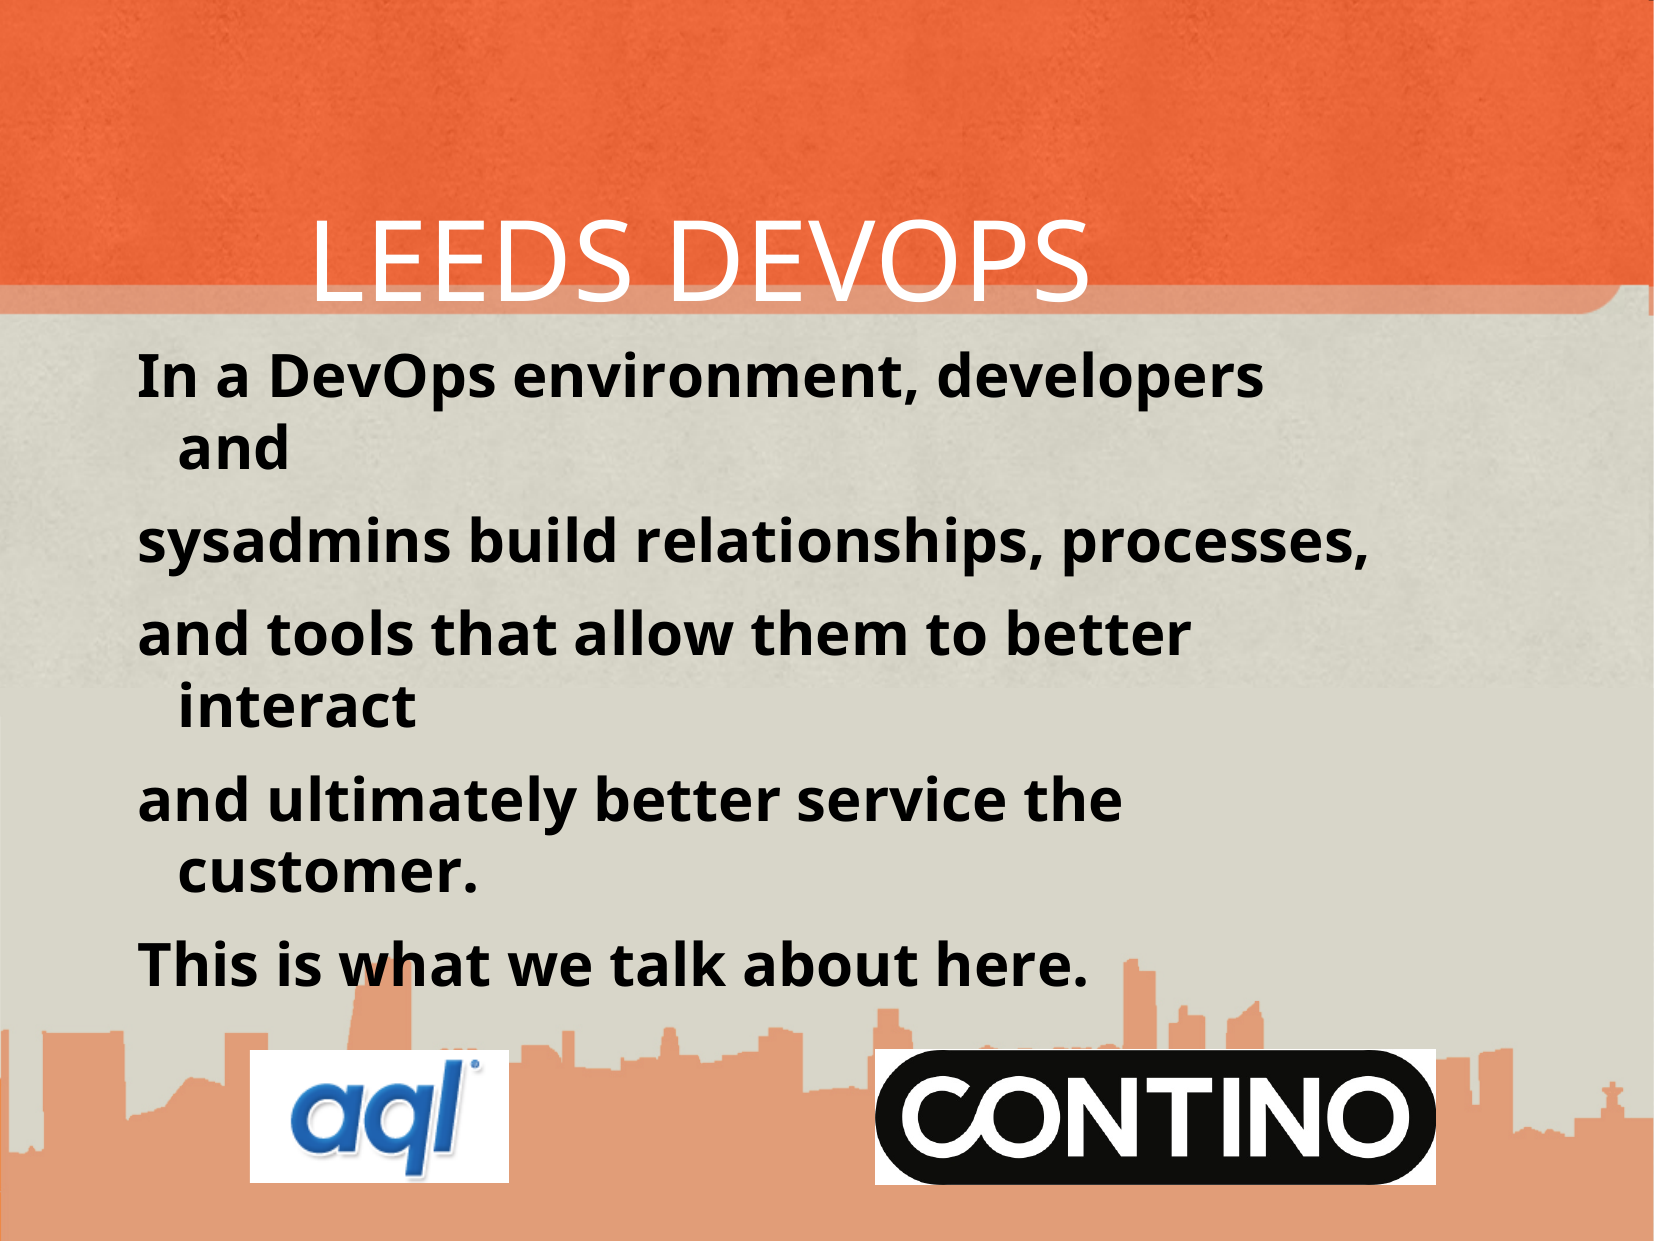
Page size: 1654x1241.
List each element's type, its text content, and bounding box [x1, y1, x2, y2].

title LEEDS DEVOPS [306, 189, 1654, 317]
list In a DevOps environment, developers and sysadmins build relationships, processes, and tools that allow them to better interact and ultimately better service the customer. This is what we talk about here. [137, 337, 1374, 1057]
picture [0, 0, 1654, 1241]
